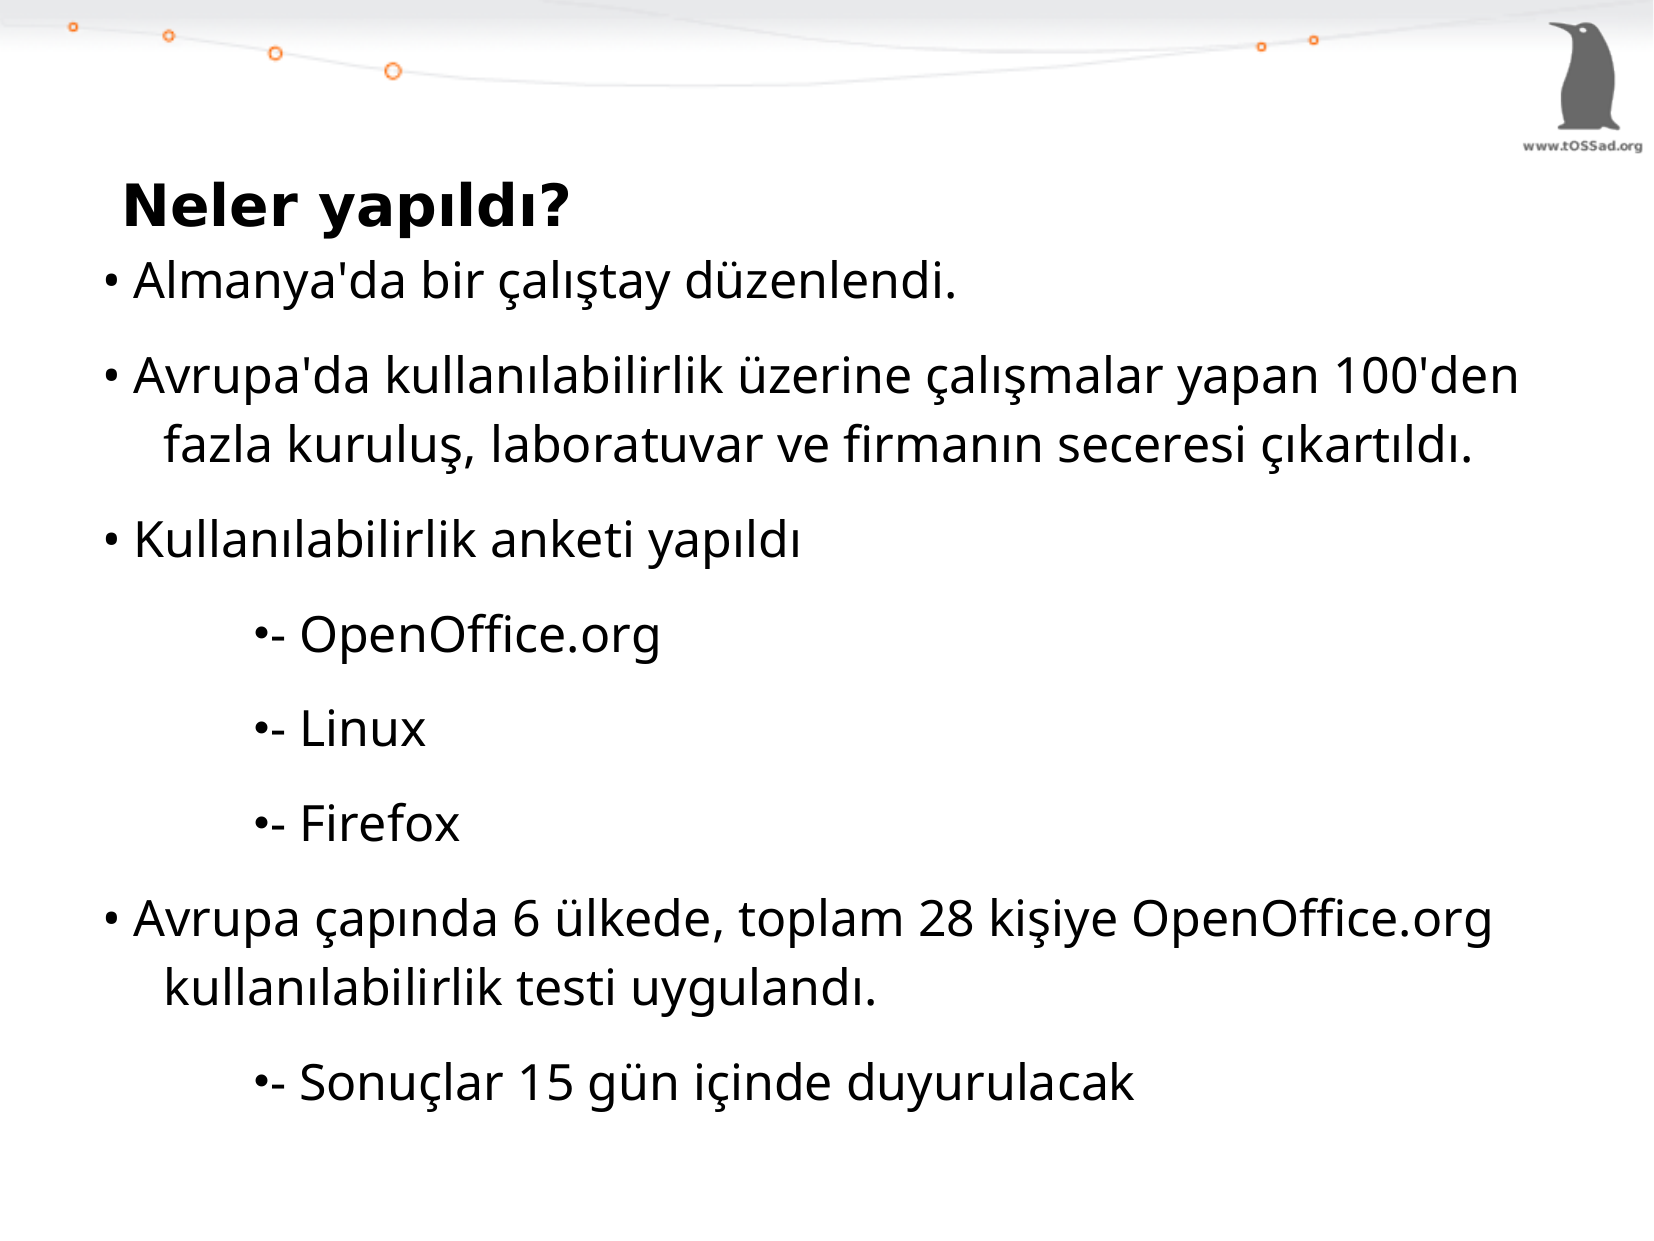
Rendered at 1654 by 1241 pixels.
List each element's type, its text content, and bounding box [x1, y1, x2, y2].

title Neler yapıldı? [121, 102, 1534, 265]
text_box Almanya'da bir çalıştay düzenlendi. Avrupa'da kullanılabilirlik üzerine çalışmalar yapan 100'den fazla kuruluş, laboratuvar ve firmanın seceresi çıkartıldı. Kullanılabilirlik anketi yapıldı - OpenOffice.org - Linux - Firefox Avrupa çapında 6 ülkede, toplam 28 kişiye OpenOffice.org kullanılabilirlik testi uygulandı. - Sonuçlar 15 gün içinde duyurulacak [102, 265, 1550, 1094]
picture [0, 0, 1654, 157]
